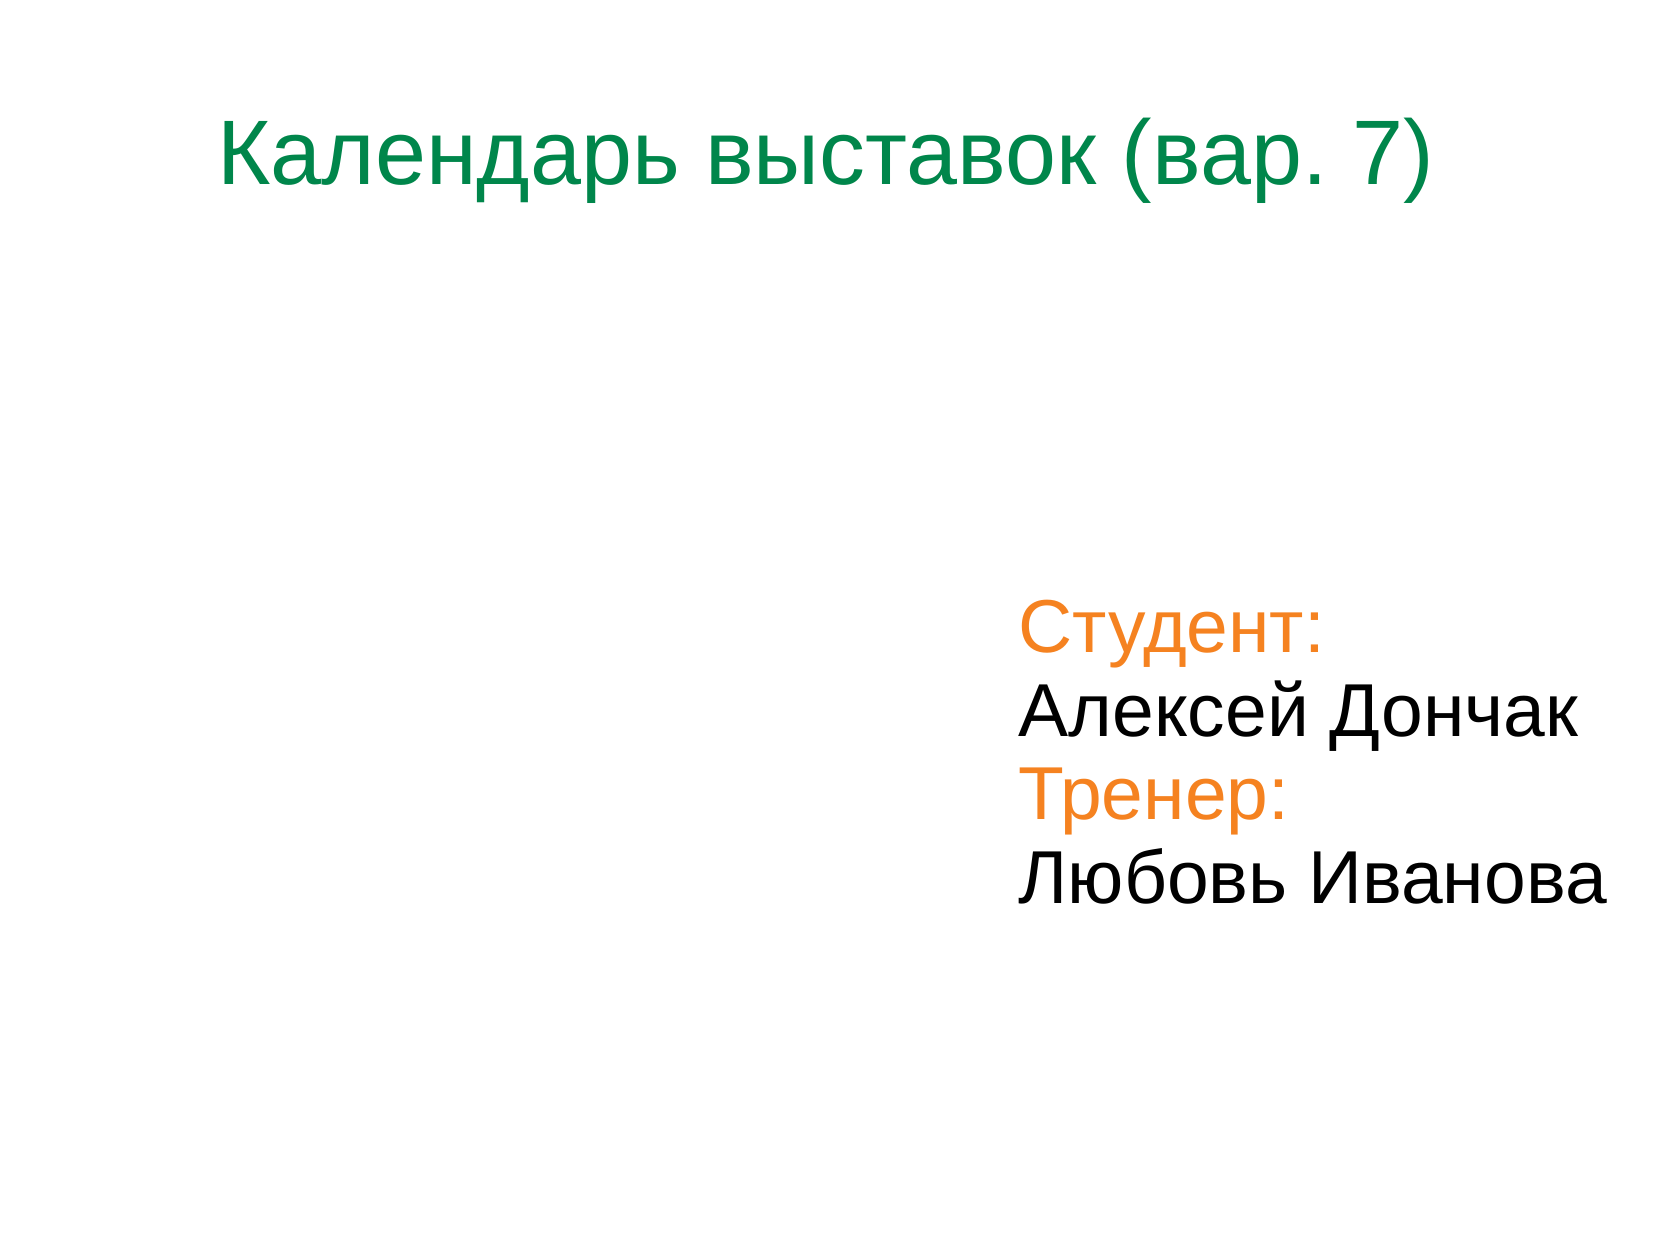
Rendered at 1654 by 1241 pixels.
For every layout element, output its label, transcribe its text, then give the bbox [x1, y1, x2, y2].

title Календарь выставок (вар. 7) [82, 49, 1571, 257]
text_box Студент: Алексей Дончак Тренер: Любовь Иванова [1003, 576, 1625, 1093]
